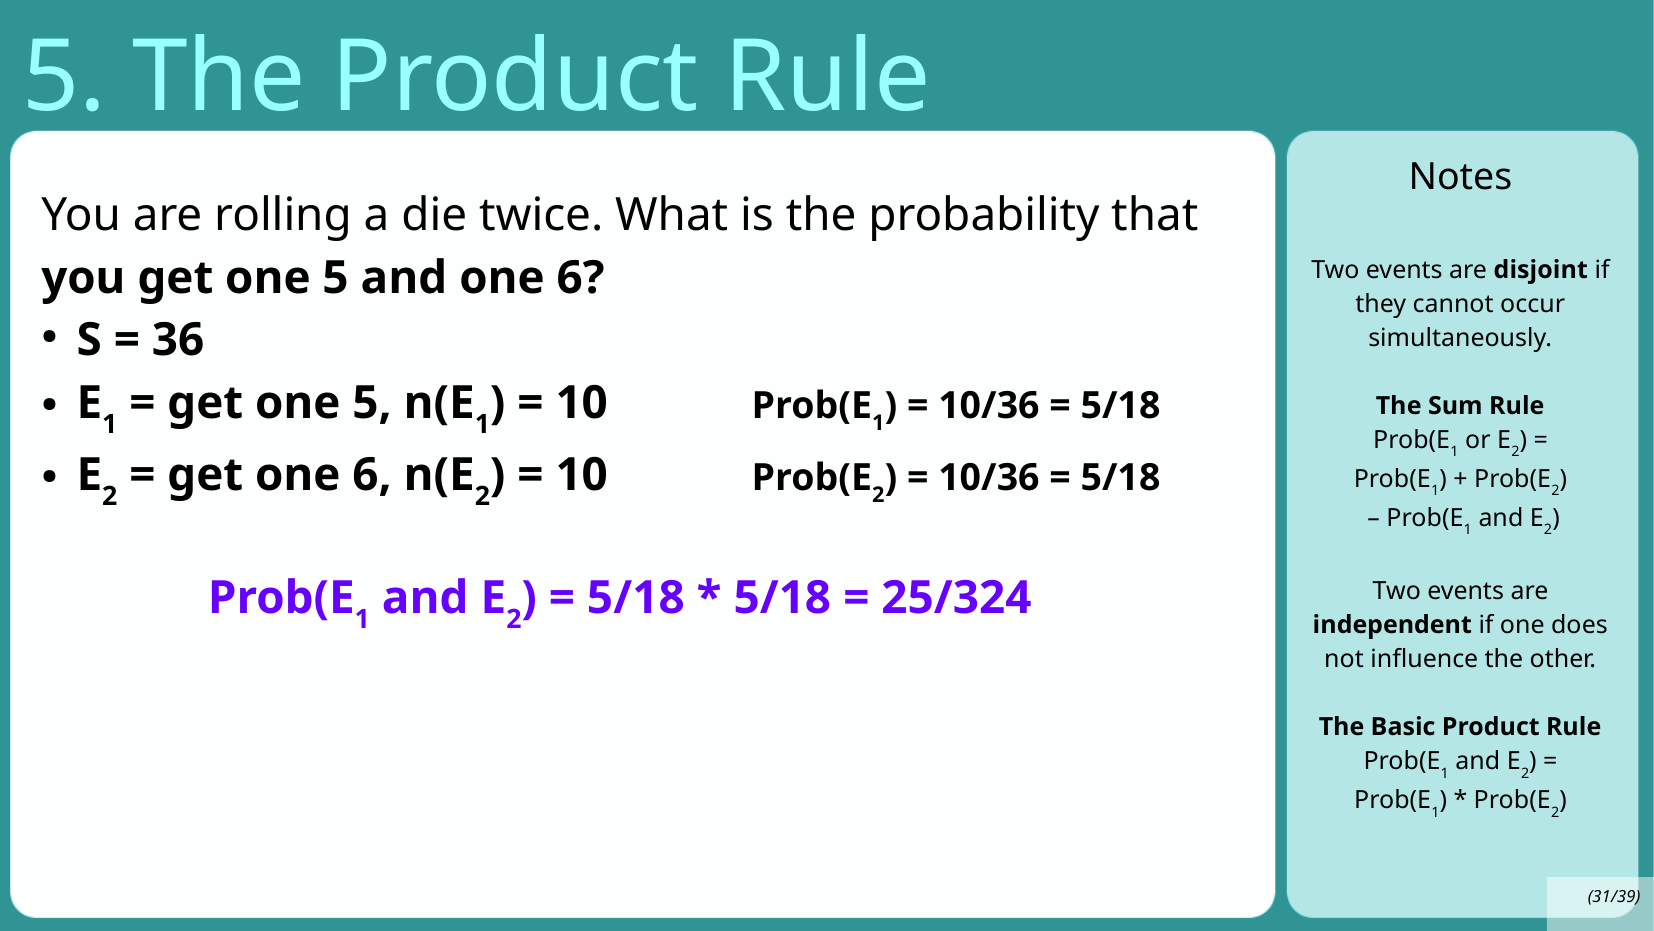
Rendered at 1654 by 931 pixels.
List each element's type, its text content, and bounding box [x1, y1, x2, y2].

picture [0, 0, 1654, 931]
text_box You are rolling a die twice. What is the probability that you get one 5 and one 6? S = 36 E1 = get one 5, n(E1) = 10 Prob(E1) = 10/36 = 5/18 E2 = get one 6, n(E2) = 10 Prob(E2) = 10/36 = 5/18 Prob(E1 and E2) = 5/18 * 5/18 = 25/324 [41, 181, 1210, 568]
title 5. The Product Rule [22, 13, 1511, 130]
text_box Notes Two events are disjoint if they cannot occur simultaneously. The Sum Rule Prob(E1 or E2) = Prob(E1) + Prob(E2) – Prob(E1 and E2) Two events are independent if one does not influence the other. The Basic Product Rule Prob(E1 and E2) = Prob(E1) * Prob(E2) [1290, 141, 1631, 720]
text_box (<number>/39) [1546, 877, 1654, 931]
